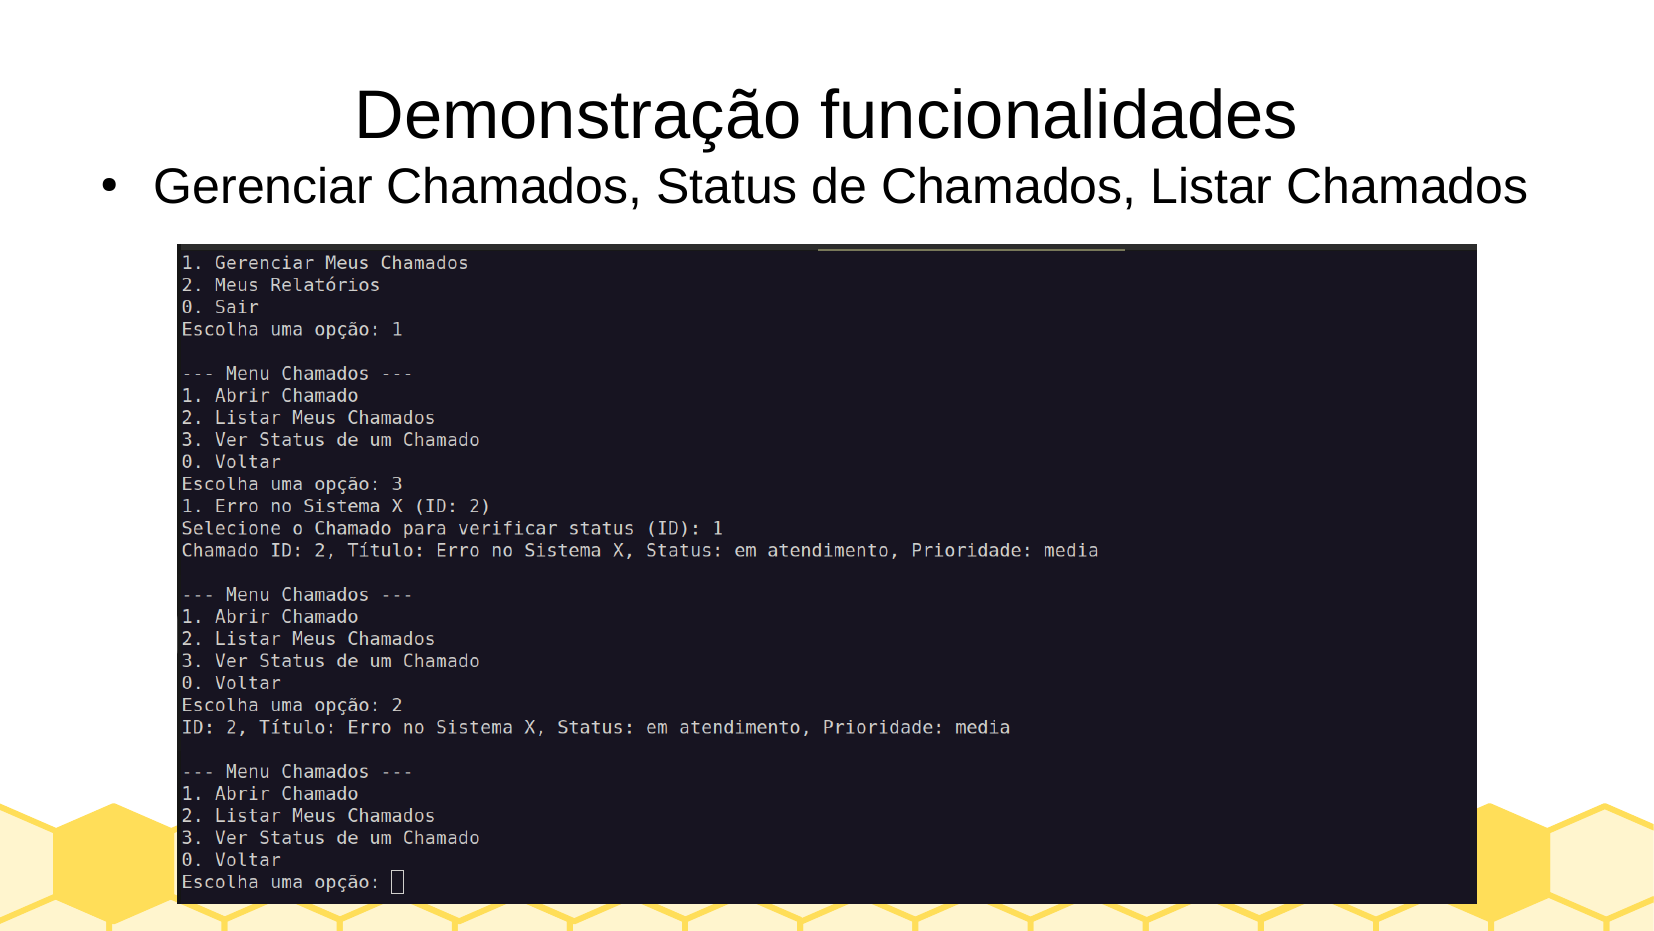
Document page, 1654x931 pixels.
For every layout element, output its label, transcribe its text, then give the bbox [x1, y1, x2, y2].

title Demonstração funcionalidades [82, 37, 1571, 158]
list Gerenciar Chamados, Status de Chamados, Listar Chamados [82, 158, 1571, 237]
picture [177, 244, 1477, 904]
